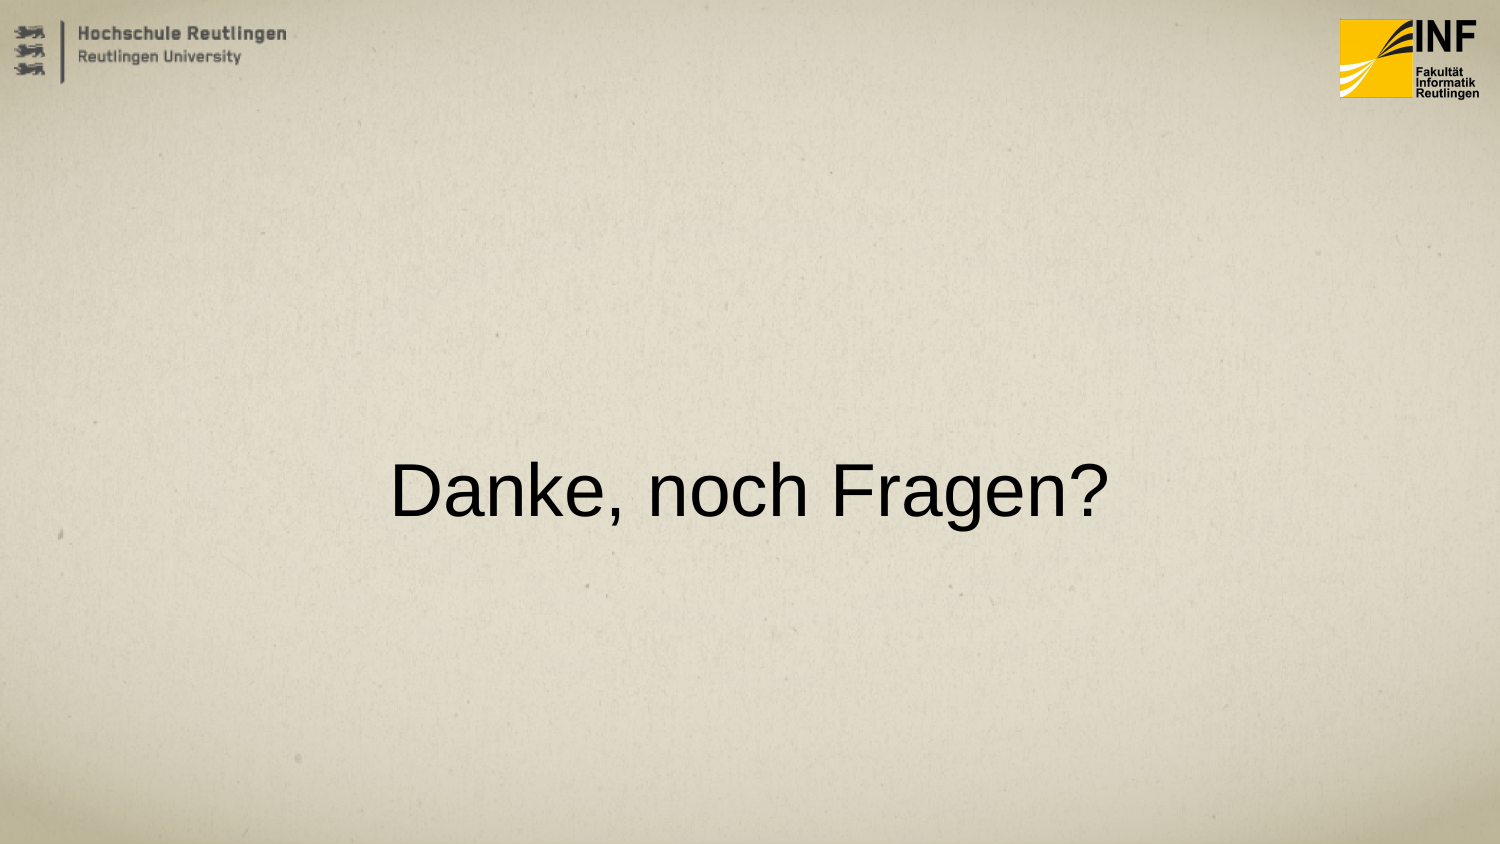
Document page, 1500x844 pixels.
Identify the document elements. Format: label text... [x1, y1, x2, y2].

picture [0, 0, 1500, 844]
title Danke, noch Fragen? [131, 320, 1369, 658]
